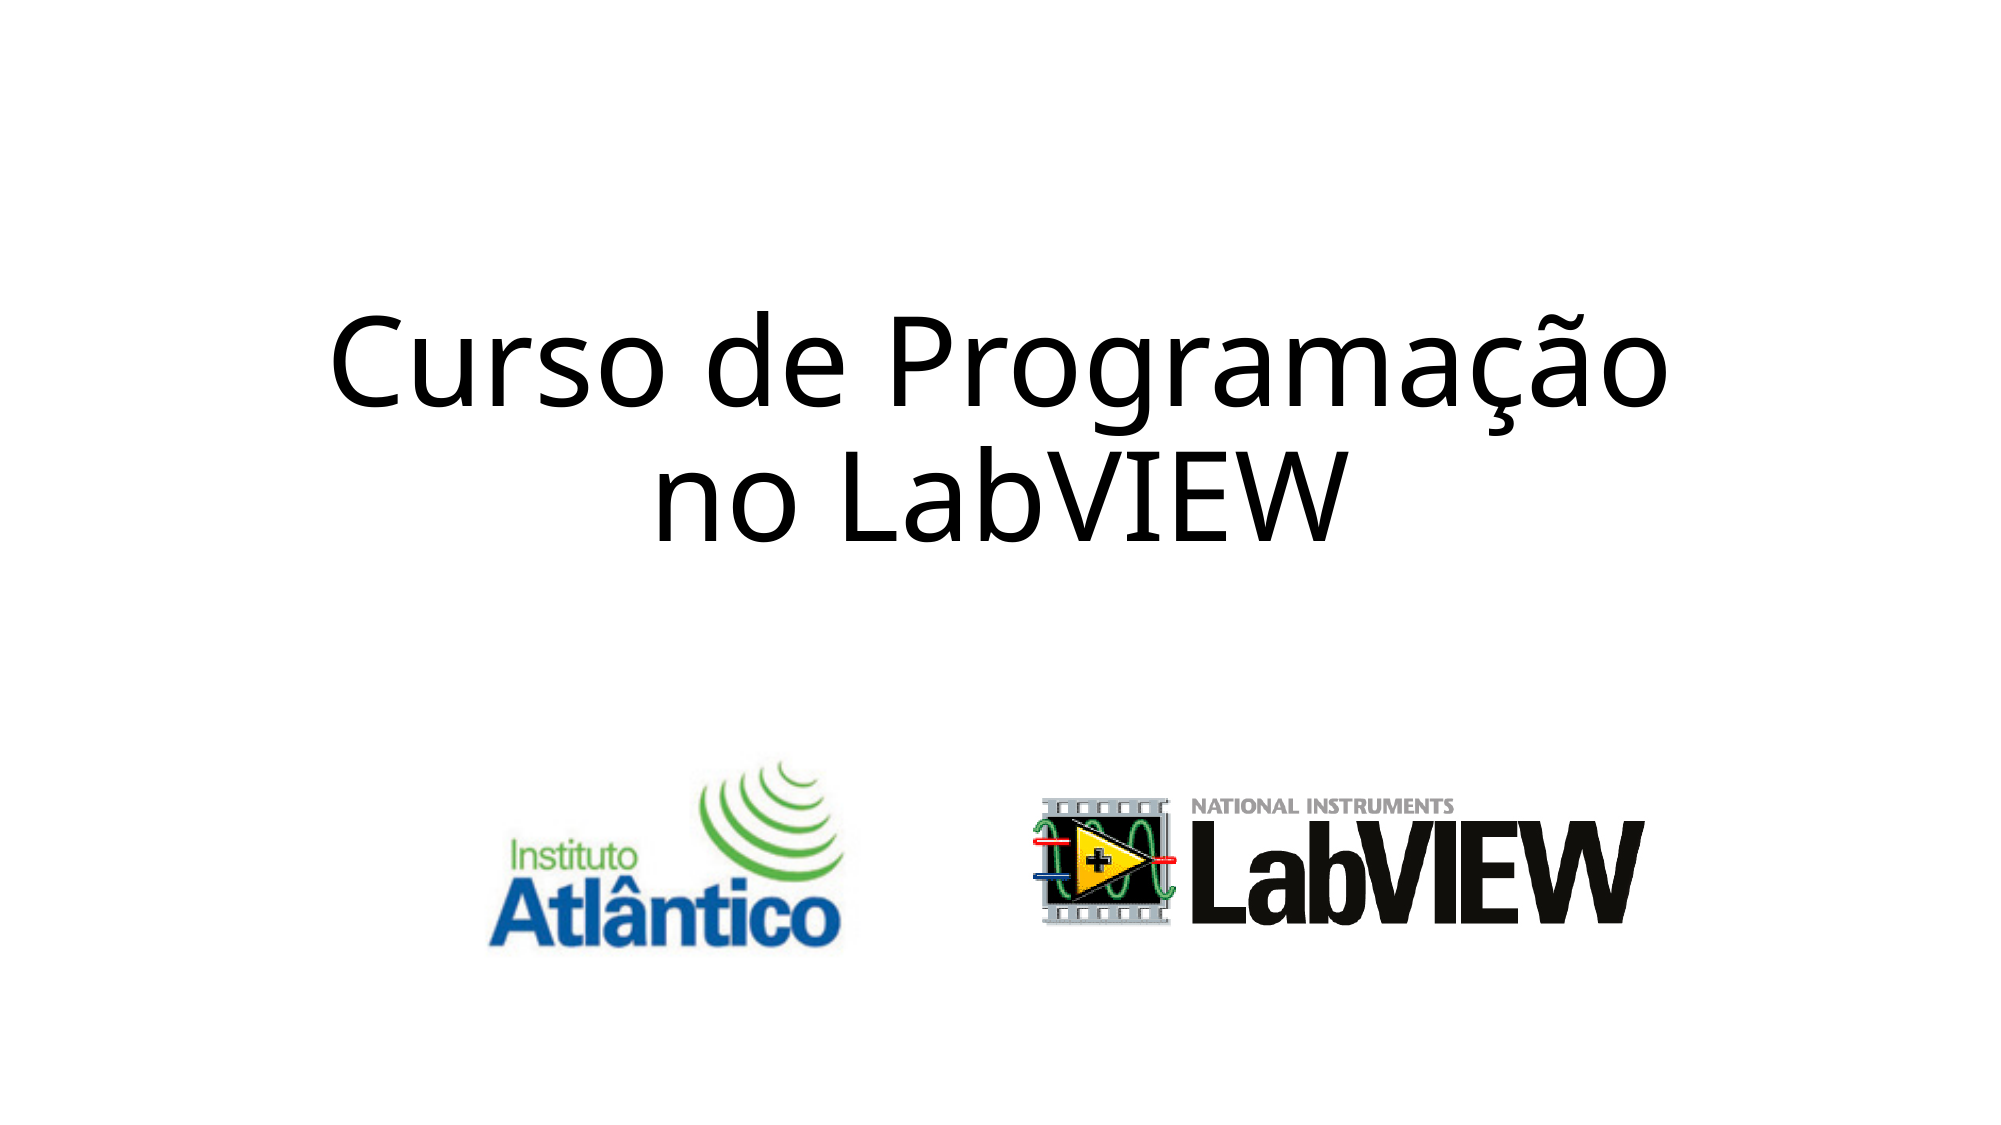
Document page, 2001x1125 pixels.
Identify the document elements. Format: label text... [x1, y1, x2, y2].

picture [401, 685, 933, 1040]
picture [1028, 784, 1655, 941]
title Curso de Programação no LabVIEW [249, 184, 1750, 576]
